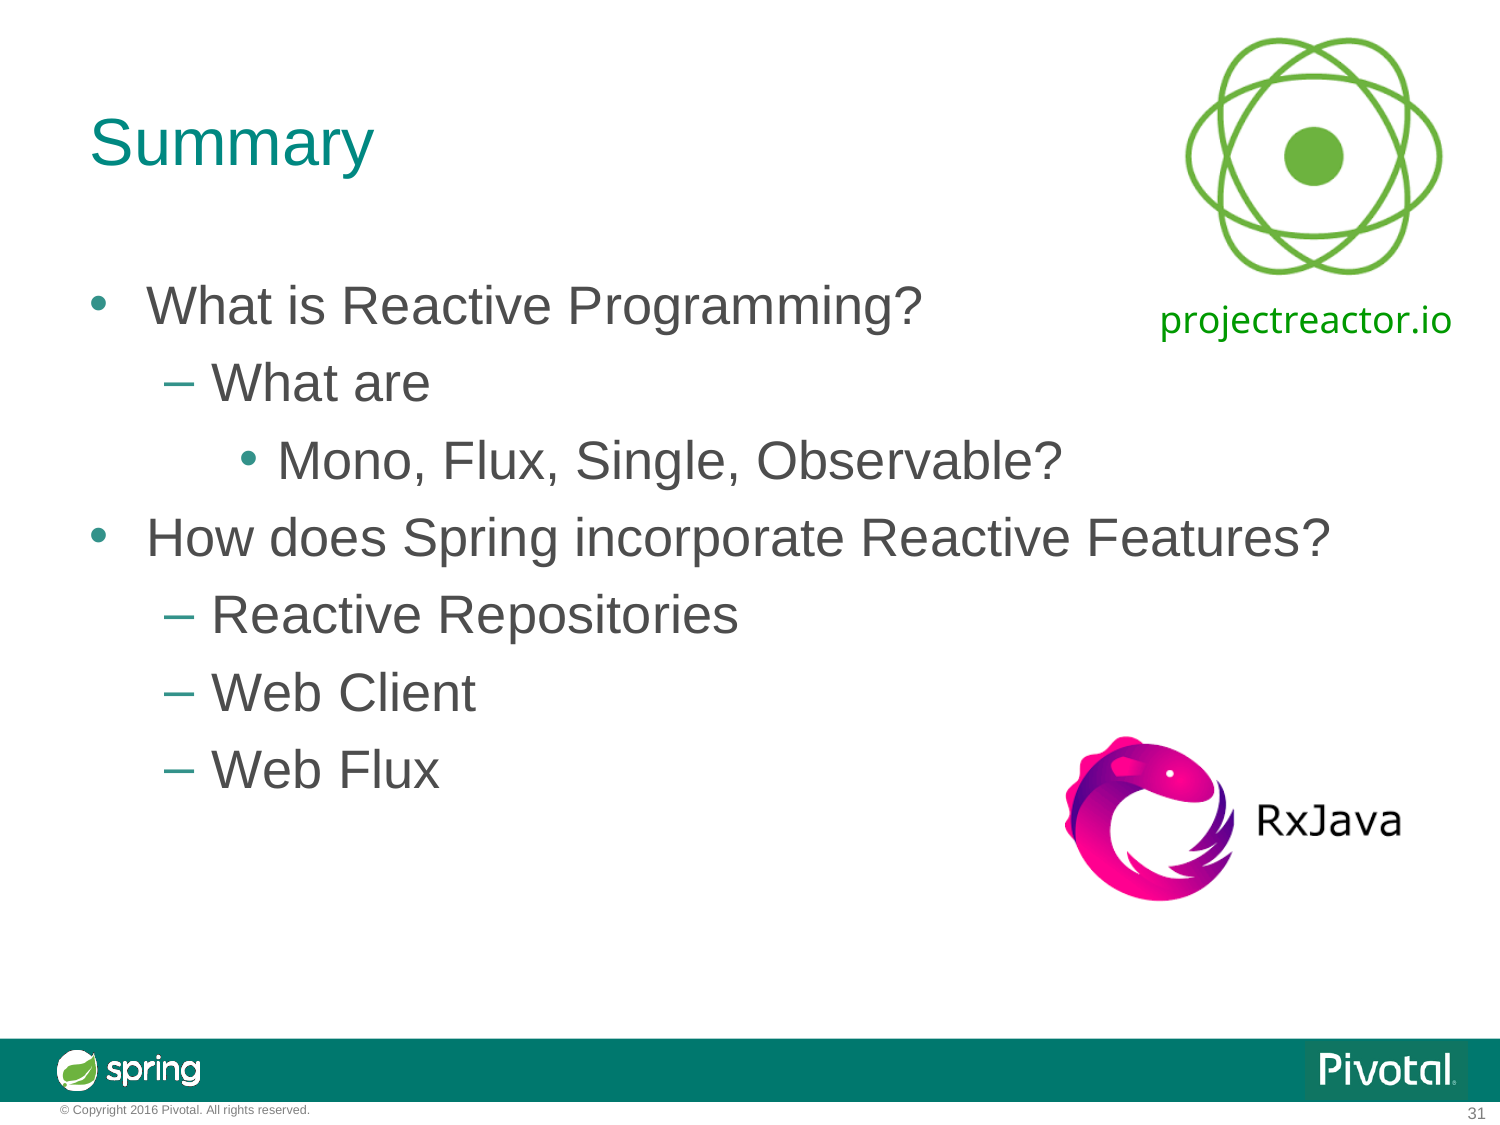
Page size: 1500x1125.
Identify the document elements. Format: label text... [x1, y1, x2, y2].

title Summary [75, 45, 1181, 233]
picture [1305, 1041, 1468, 1100]
text_box projectreactor.io [1144, 288, 1486, 349]
list What is Reactive Programming? What are Mono, Flux, Single, Observable? How does Spring incorporate Reactive Features? Reactive Repositories Web Client Web Flux [75, 262, 1426, 808]
picture [1065, 734, 1420, 904]
picture [1181, 23, 1448, 288]
picture [32, 1039, 210, 1101]
